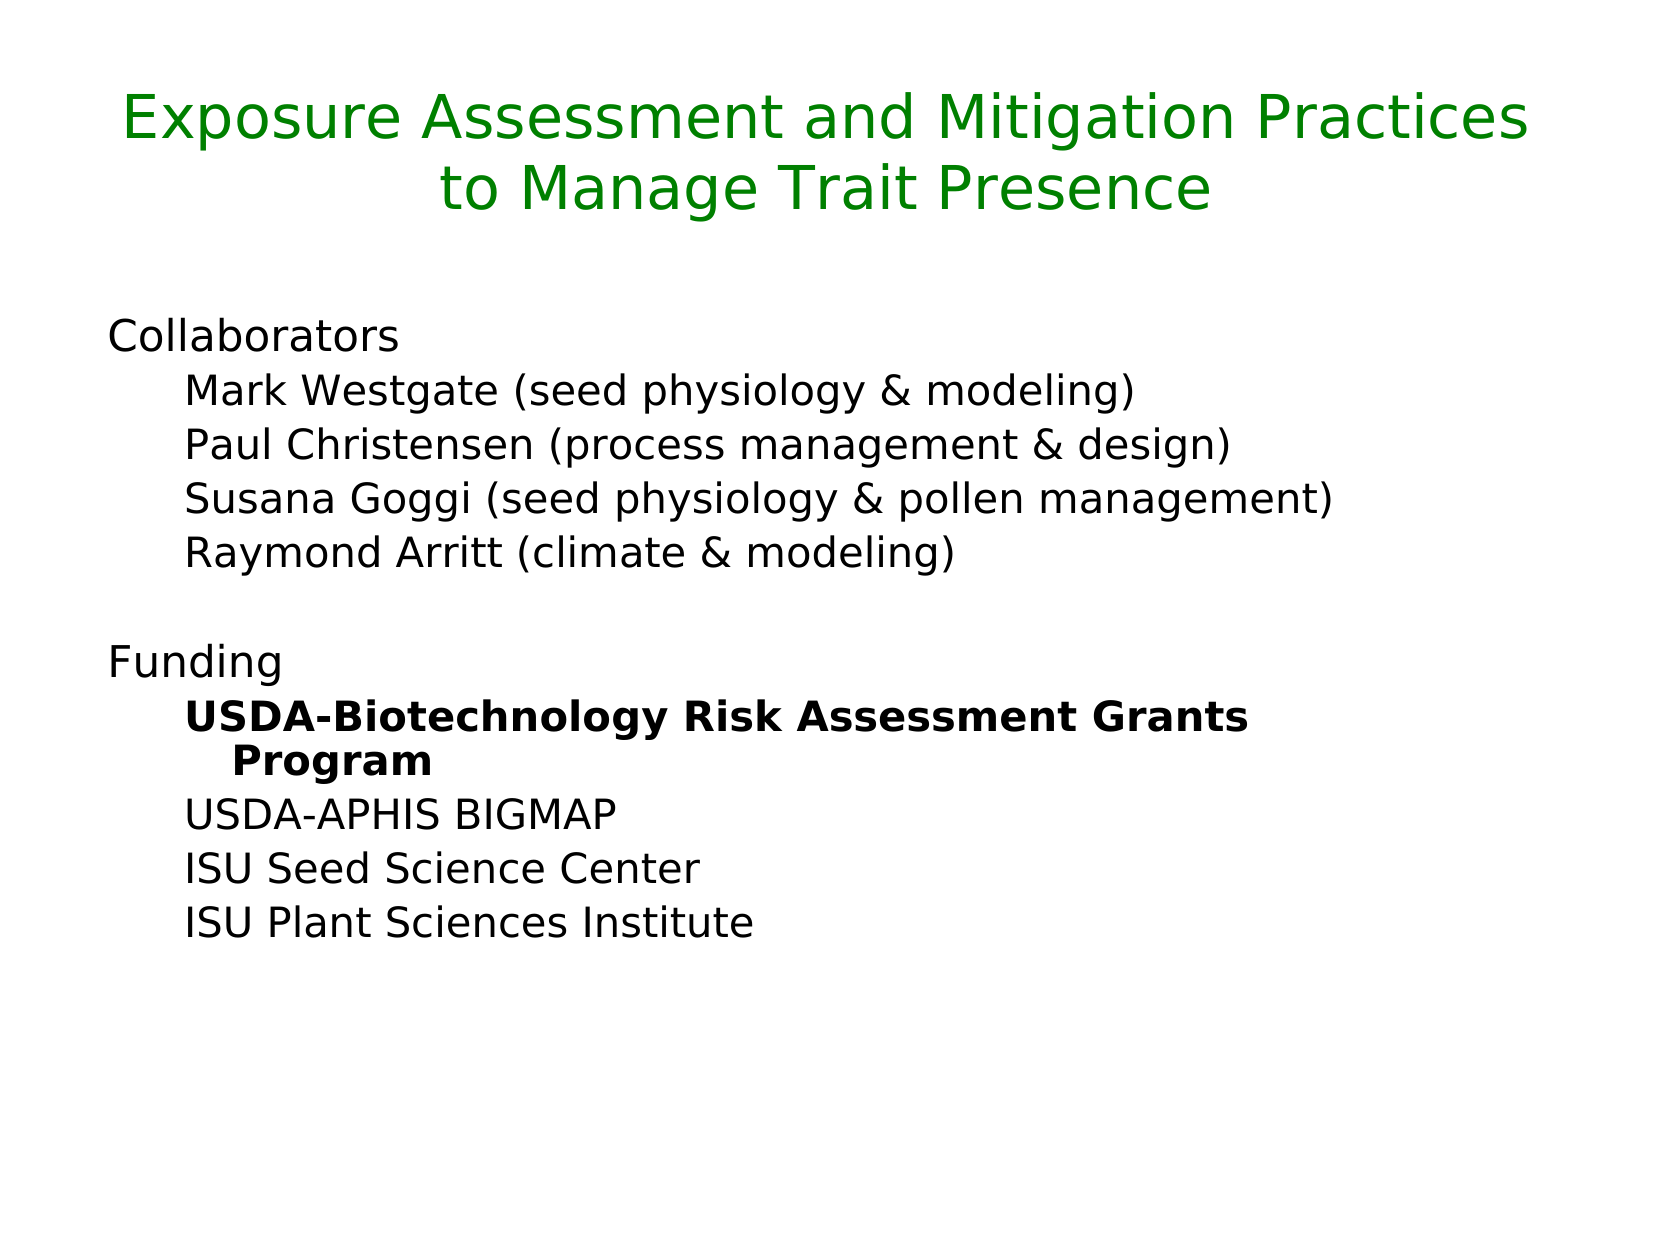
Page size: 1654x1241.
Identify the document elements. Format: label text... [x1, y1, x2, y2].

title Exposure Assessment and Mitigation Practices to Manage Trait Presence [82, 49, 1571, 257]
list Collaborators Mark Westgate (seed physiology & modeling) Paul Christensen (process management & design) Susana Goggi (seed physiology & pollen management) Raymond Arritt (climate & modeling) Funding USDA-Biotechnology Risk Assessment Grants Program USDA-APHIS BIGMAP ISU Seed Science Center ISU Plant Sciences Institute [75, 306, 1426, 1051]
